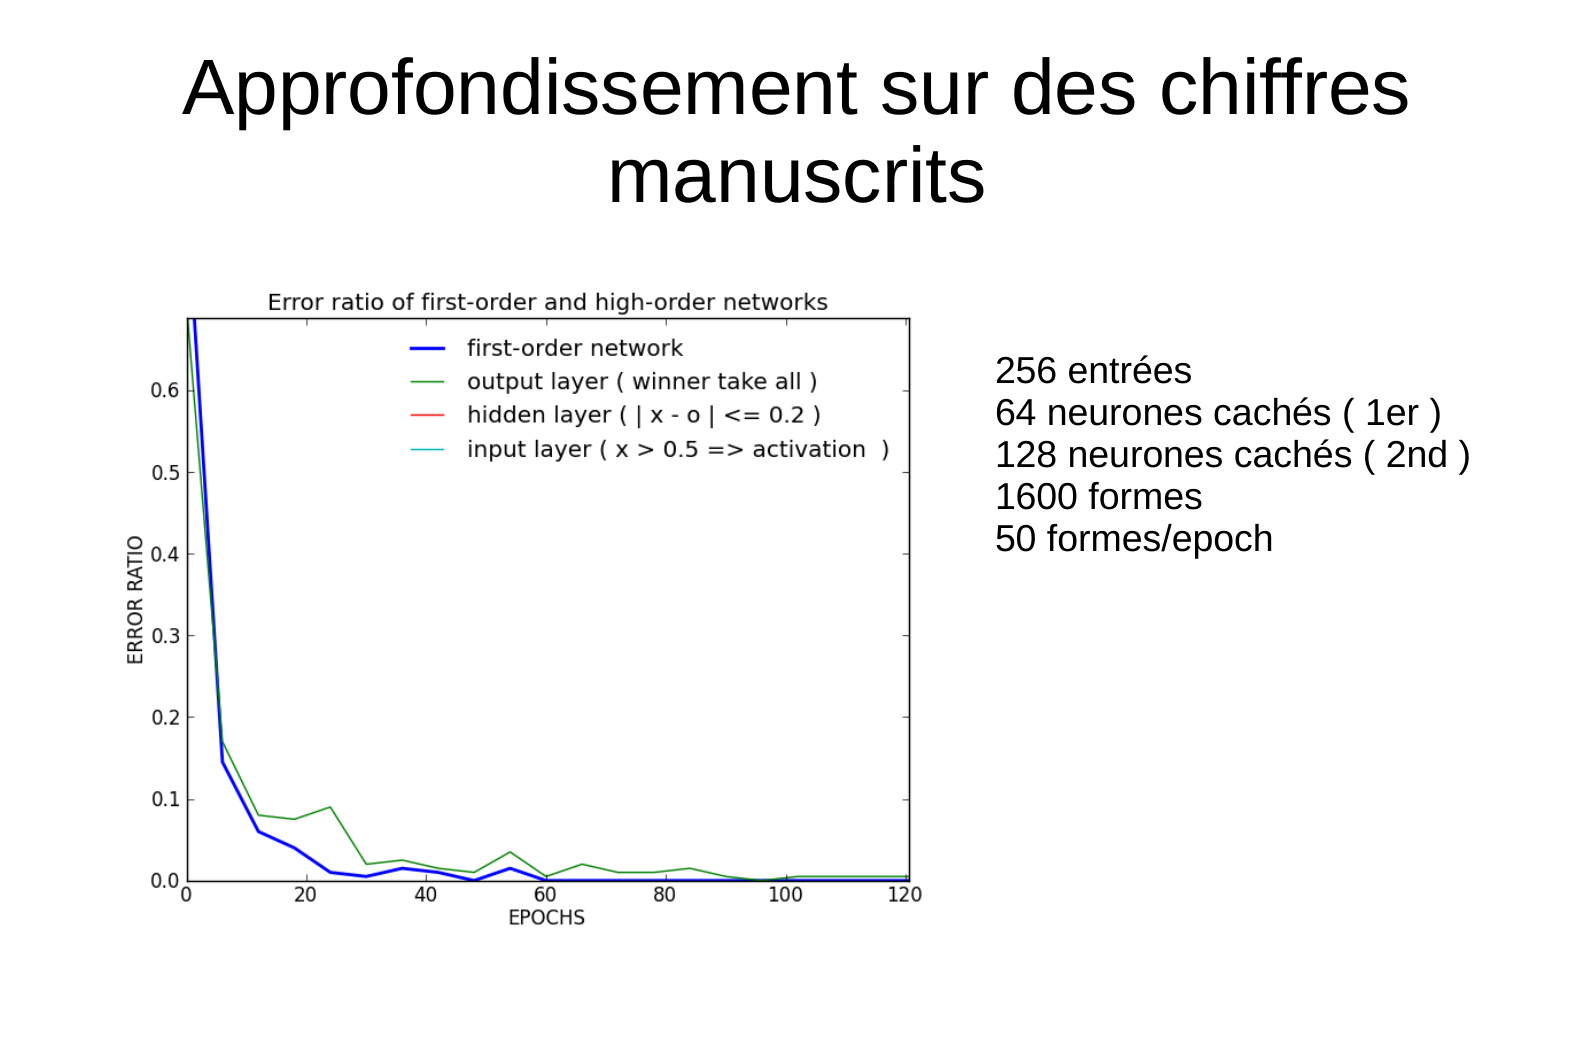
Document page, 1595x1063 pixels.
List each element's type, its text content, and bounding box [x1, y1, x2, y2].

text_box 256 entrées 64 neurones cachés ( 1er ) 128 neurones cachés ( 2nd ) 1600 formes 50 formes/epoch [980, 342, 1487, 568]
picture [70, 248, 1002, 951]
title Approfondissement sur des chiffres manuscrits [79, 42, 1515, 220]
